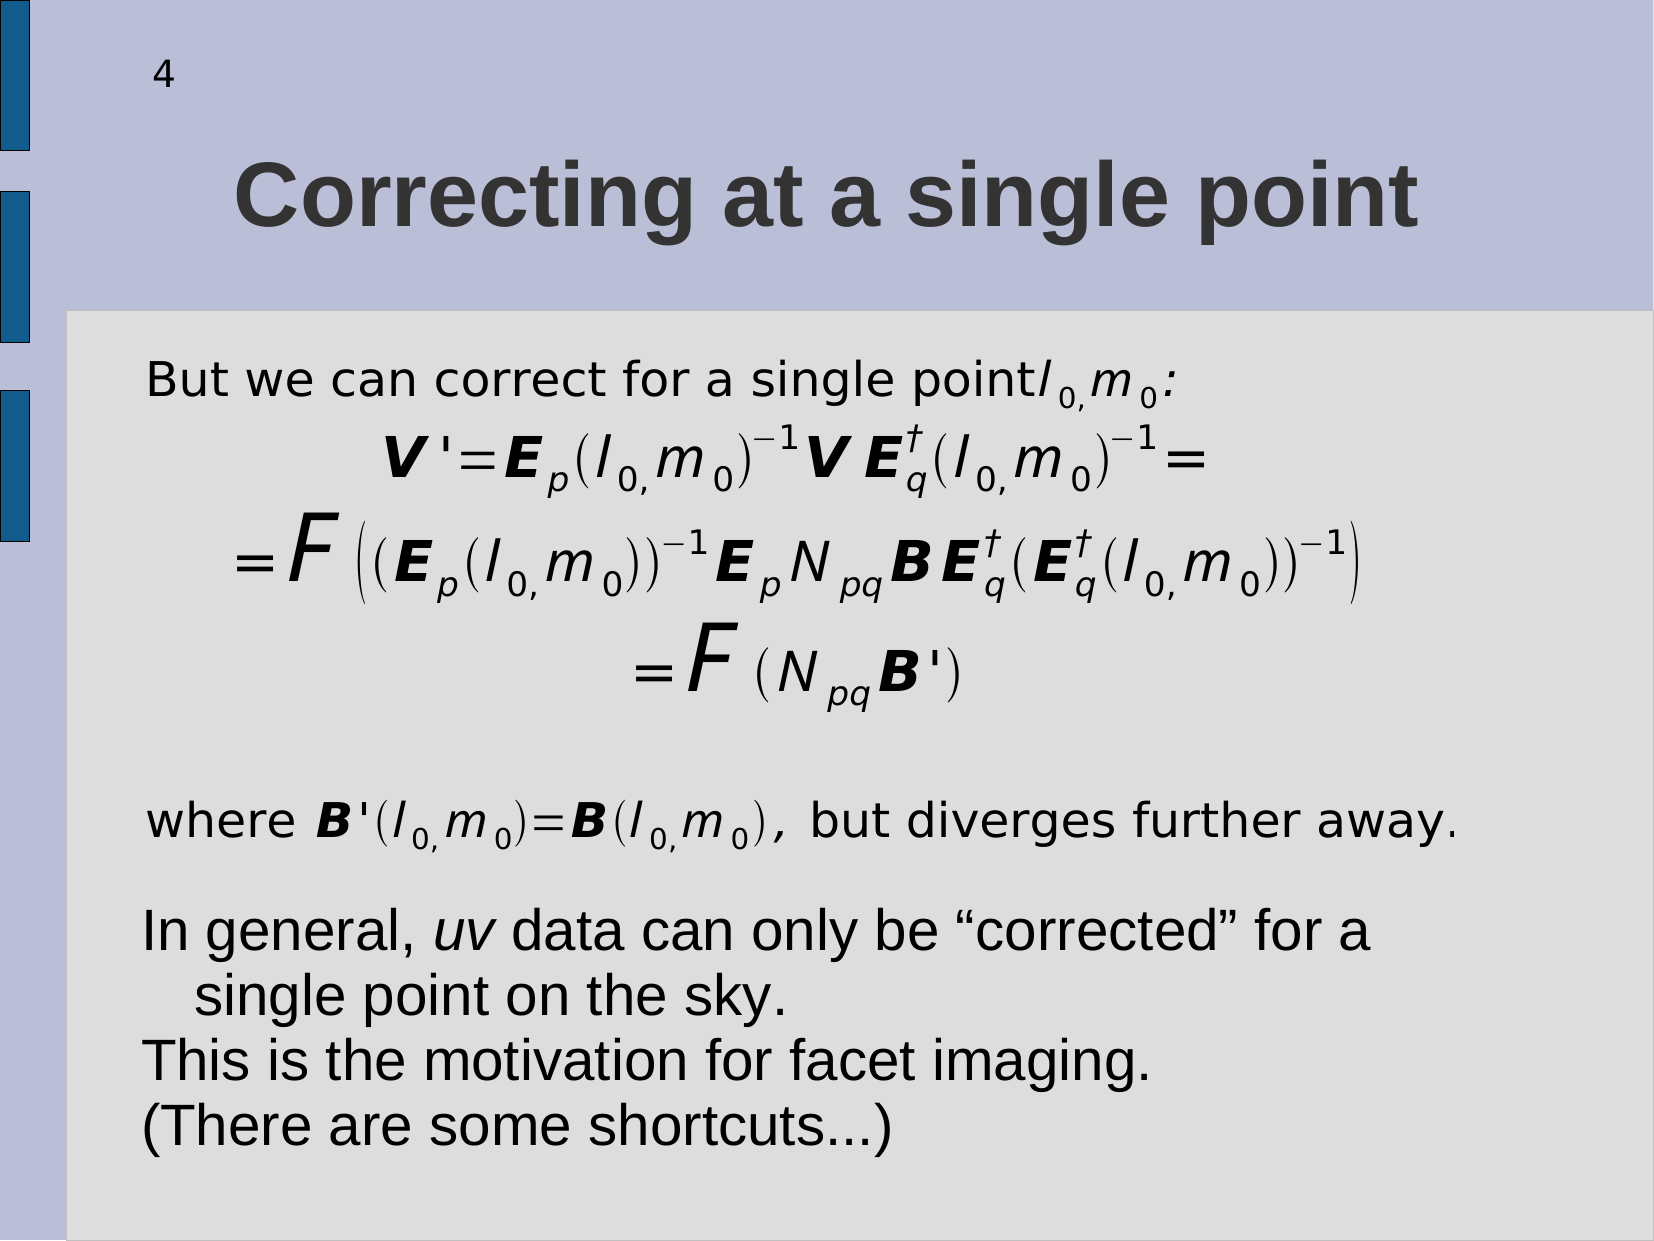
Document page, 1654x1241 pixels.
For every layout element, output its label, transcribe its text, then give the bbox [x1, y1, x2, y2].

list In general, uv data can only be “corrected” for a single point on the sky. This is the motivation for facet imaging. (There are some shortcuts...) [123, 897, 1536, 1169]
title Correcting at a single point [121, 87, 1534, 302]
chart [139, 344, 1454, 857]
text_box <number> [139, 45, 374, 119]
